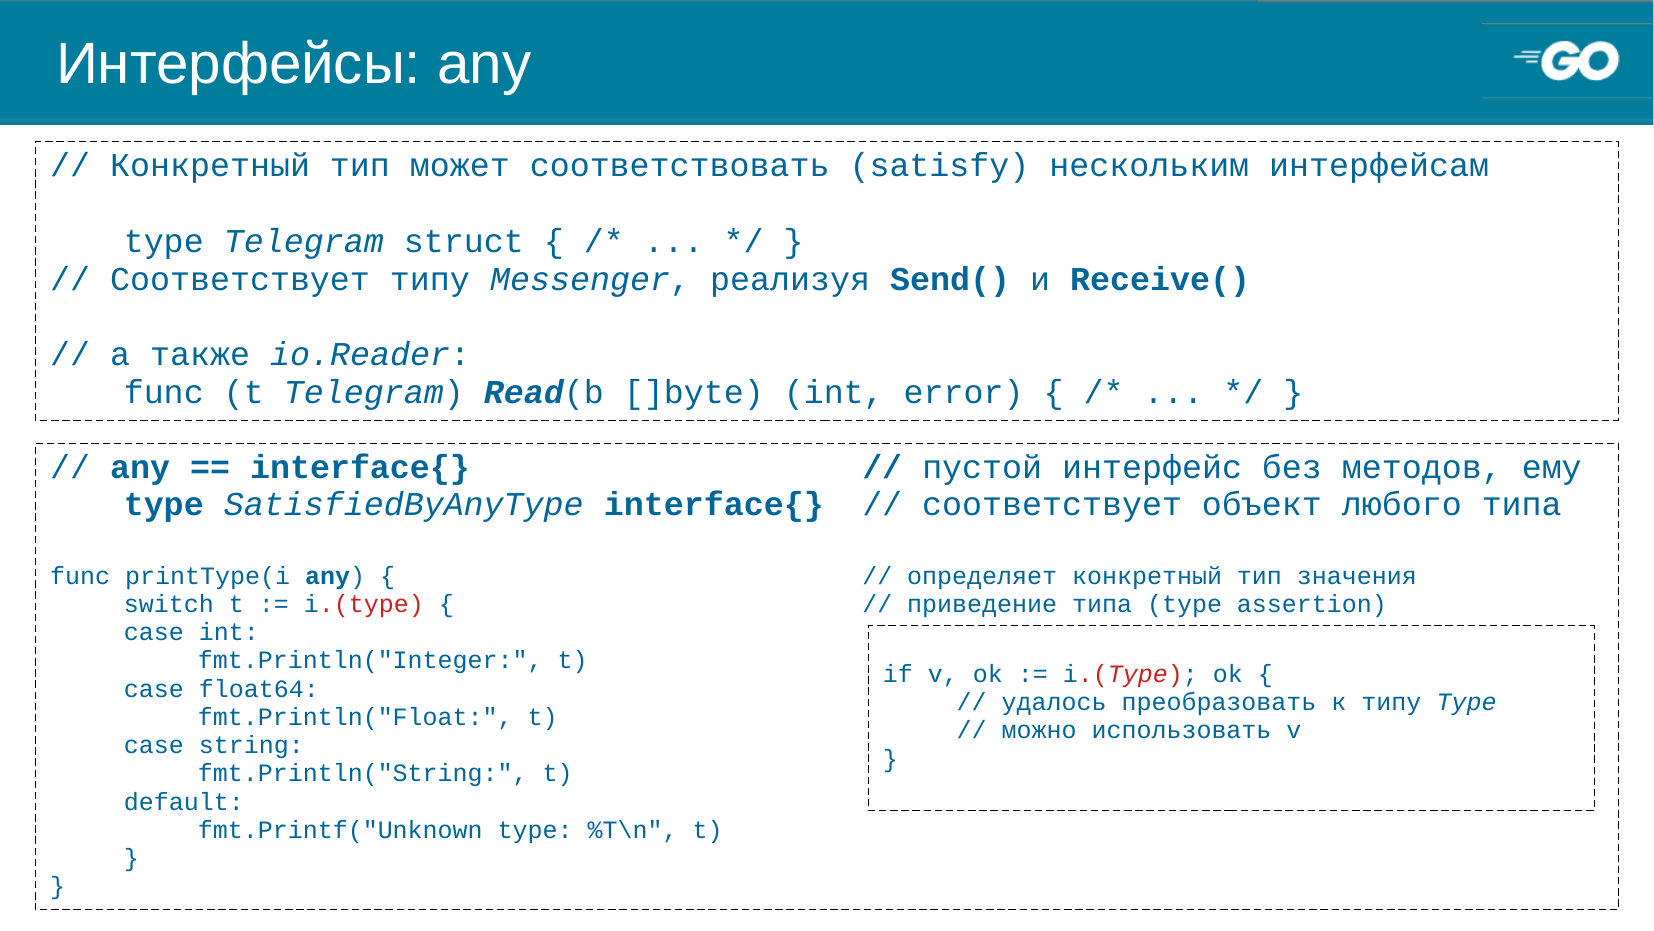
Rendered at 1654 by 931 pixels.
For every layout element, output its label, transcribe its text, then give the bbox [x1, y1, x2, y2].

text_box Интерфейсы: any [41, 23, 1495, 104]
text_box if v, ok := i.(Type); ok { // удалось преобразовать к типу Type // можно использовать v } [868, 625, 1595, 811]
picture [1542, 41, 1619, 81]
text_box // Конкретный тип может соответствовать (satisfy) нескольким интерфейсам type Telegram struct { /* ... */ } // Соответствует типу Messenger, реализуя Send() и Receive() // а также io.Reader: func (t Telegram) Read(b []byte) (int, error) { /* ... */ } [35, 141, 1619, 421]
text_box // any == interface{} // пустой интерфейс без методов, ему type SatisfiedByAnyType interface{} // соответствует объект любого типа func printType(i any) { // определяет конкретный тип значения switch t := i.(type) { // приведение типа (type assertion) case int: fmt.Println("Integer:", t) case float64: fmt.Println("Float:", t) case string: fmt.Println("String:", t) default: fmt.Printf("Unknown type: %T\n", t) } } [35, 443, 1619, 910]
